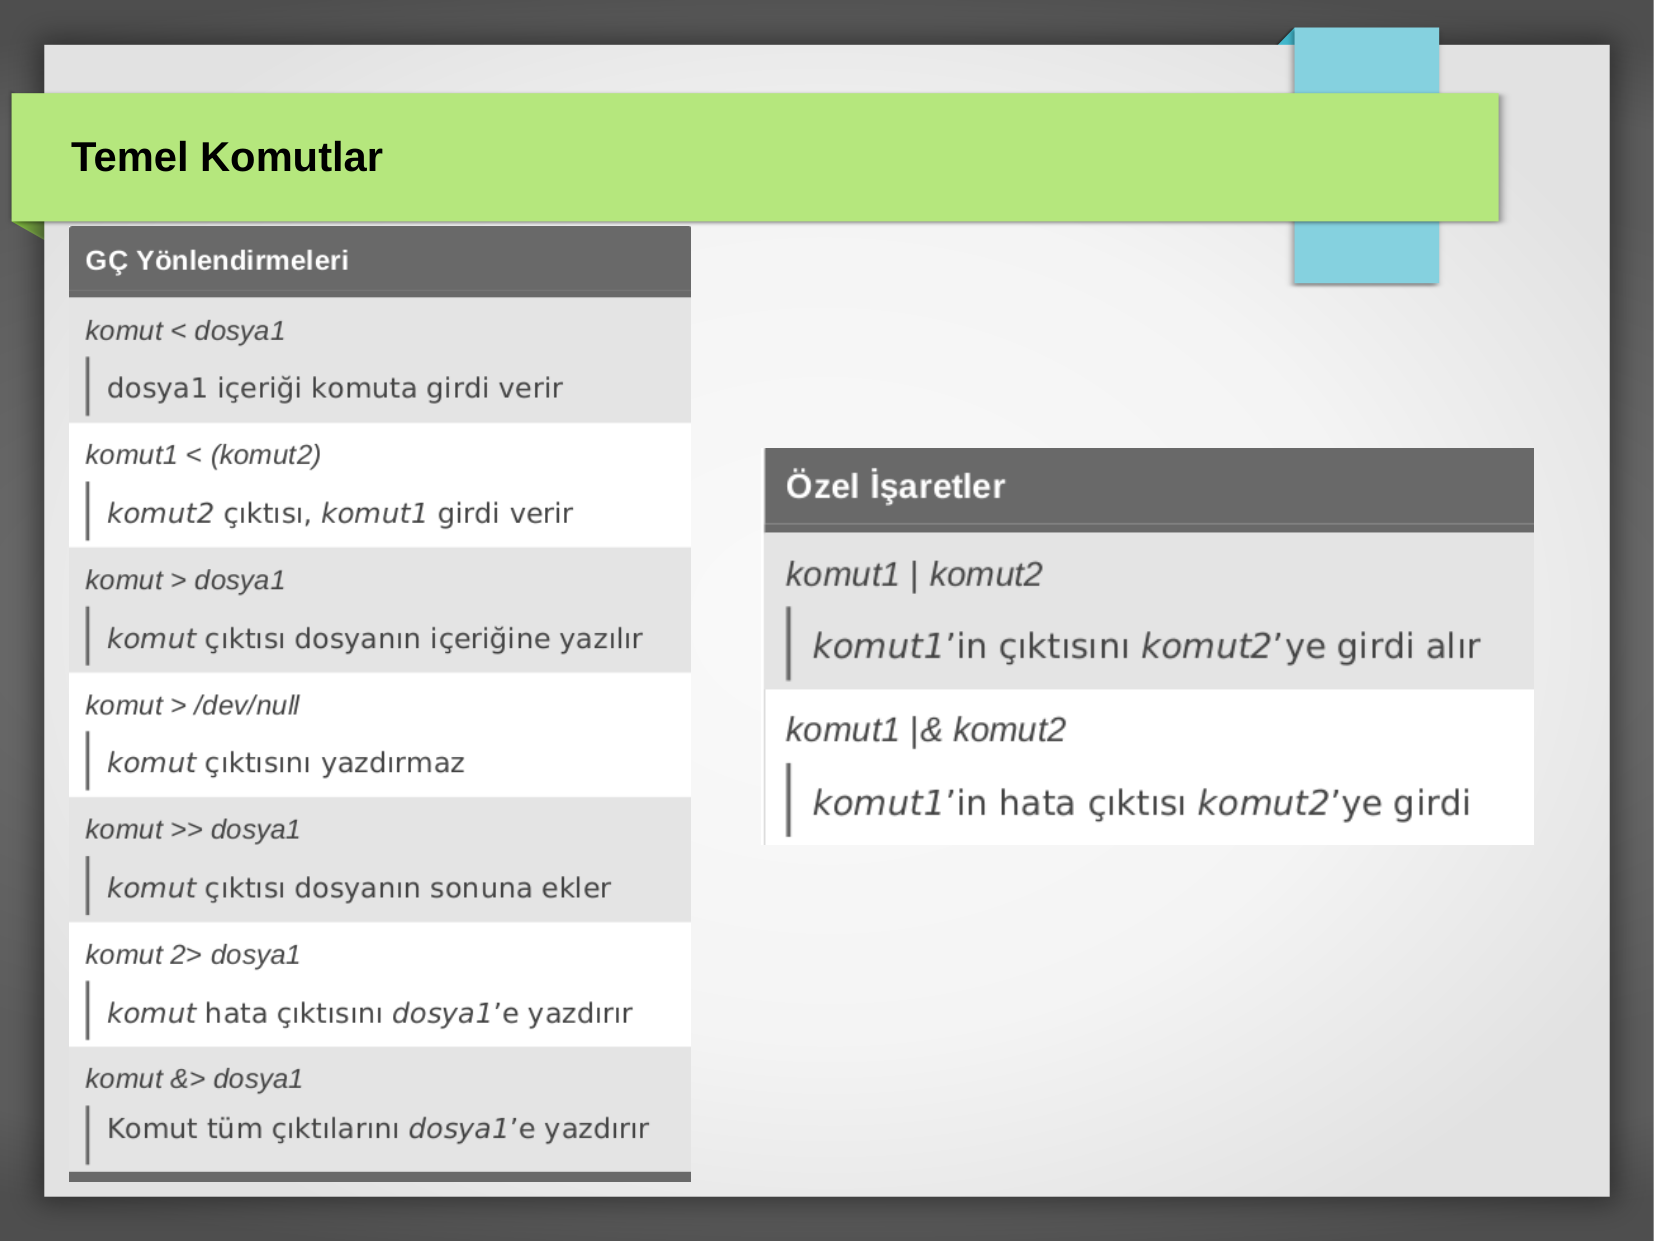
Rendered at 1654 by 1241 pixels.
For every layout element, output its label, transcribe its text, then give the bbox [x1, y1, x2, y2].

text_box Temel Komutlar [56, 126, 426, 207]
picture [0, 0, 1654, 1241]
